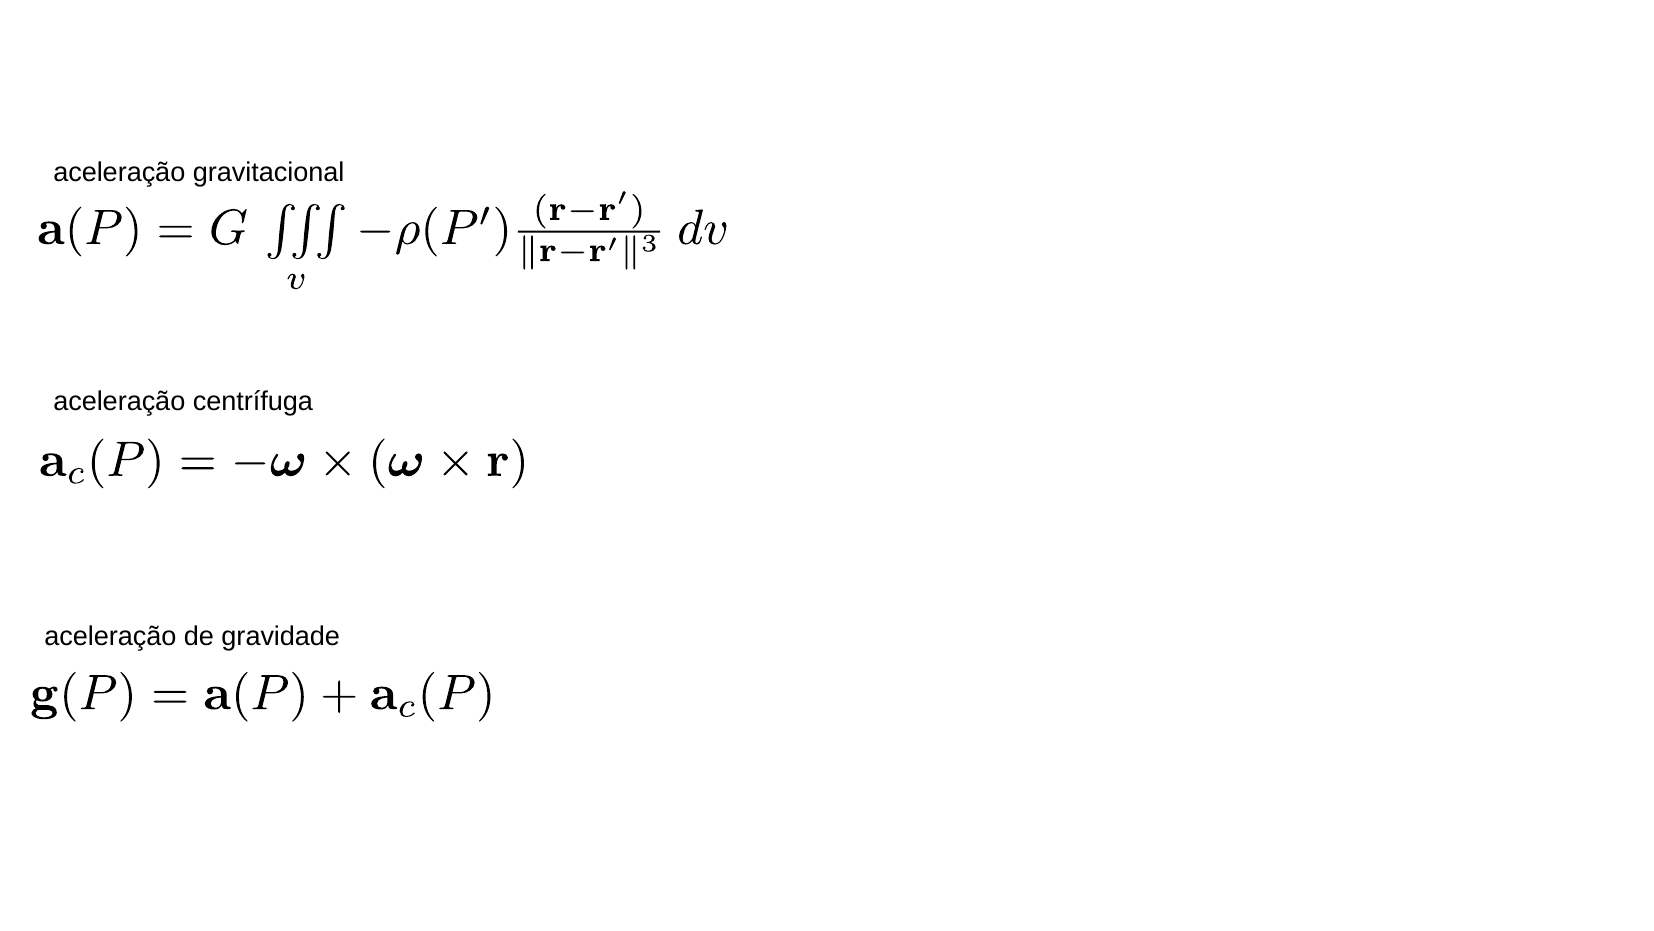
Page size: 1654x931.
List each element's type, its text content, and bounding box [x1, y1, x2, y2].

picture [29, 670, 493, 724]
text_box aceleração de gravidade [29, 613, 355, 659]
picture [38, 190, 727, 290]
picture [38, 436, 526, 491]
text_box aceleração gravitacional [38, 149, 360, 195]
text_box aceleração centrífuga [38, 378, 328, 424]
